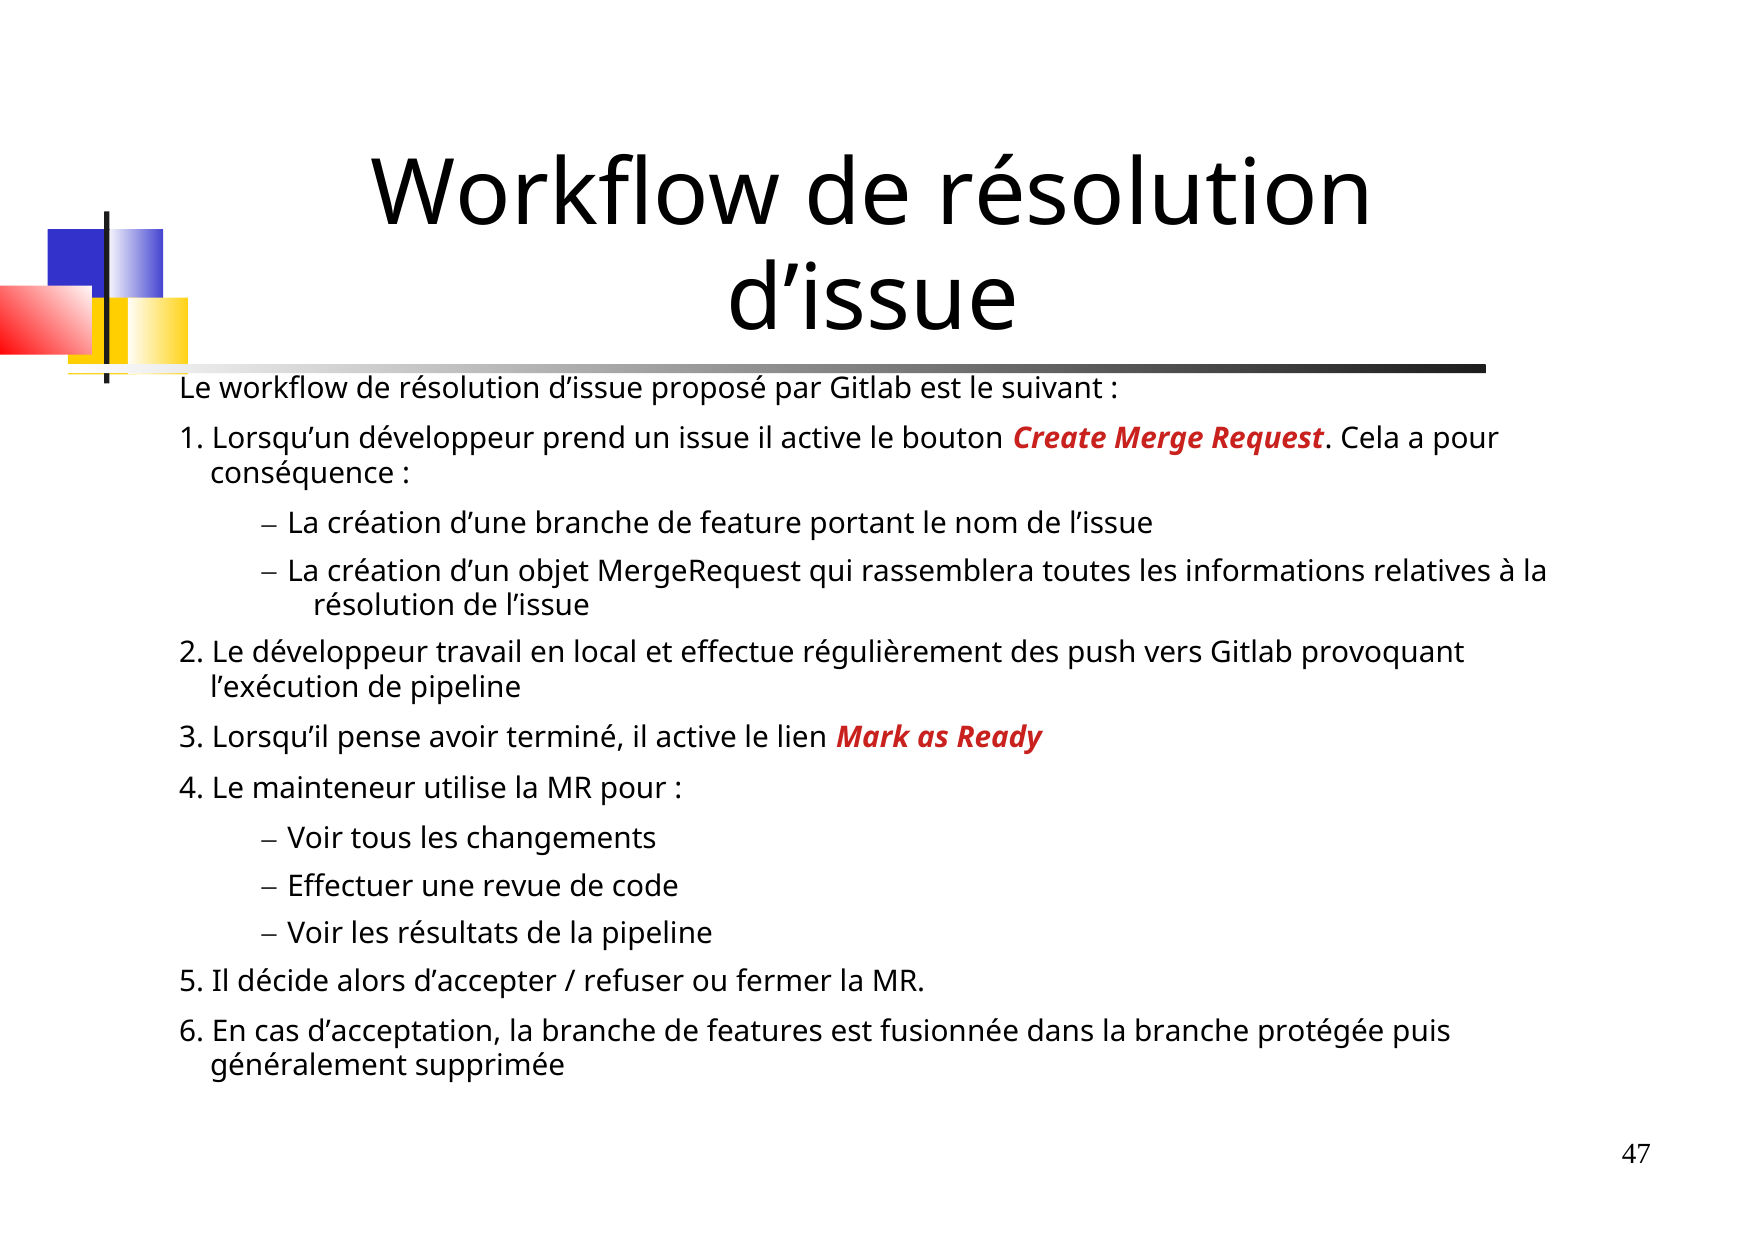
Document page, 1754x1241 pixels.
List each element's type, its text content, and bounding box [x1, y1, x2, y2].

title Workflow de résolution d’issue [179, 139, 1567, 351]
list Le workflow de résolution d’issue proposé par Gitlab est le suivant : 1. Lorsqu’un développeur prend un issue il active le bouton Create Merge Request. Cela a pour conséquence : La création d’une branche de feature portant le nom de l’issue La création d’un objet MergeRequest qui rassemblera toutes les informations relatives à la résolution de l’issue 2. Le développeur travail en local et effectue régulièrement des push vers Gitlab provoquant l’exécution de pipeline 3. Lorsqu’il pense avoir terminé, il active le lien Mark as Ready 4. Le mainteneur utilise la MR pour : Voir tous les changements Effectuer une revue de code Voir les résultats de la pipeline 5. Il décide alors d’accepter / refuser ou fermer la MR. 6. En cas d’acceptation, la branche de features est fusionnée dans la branche protégée puis généralement supprimée [179, 371, 1567, 1091]
